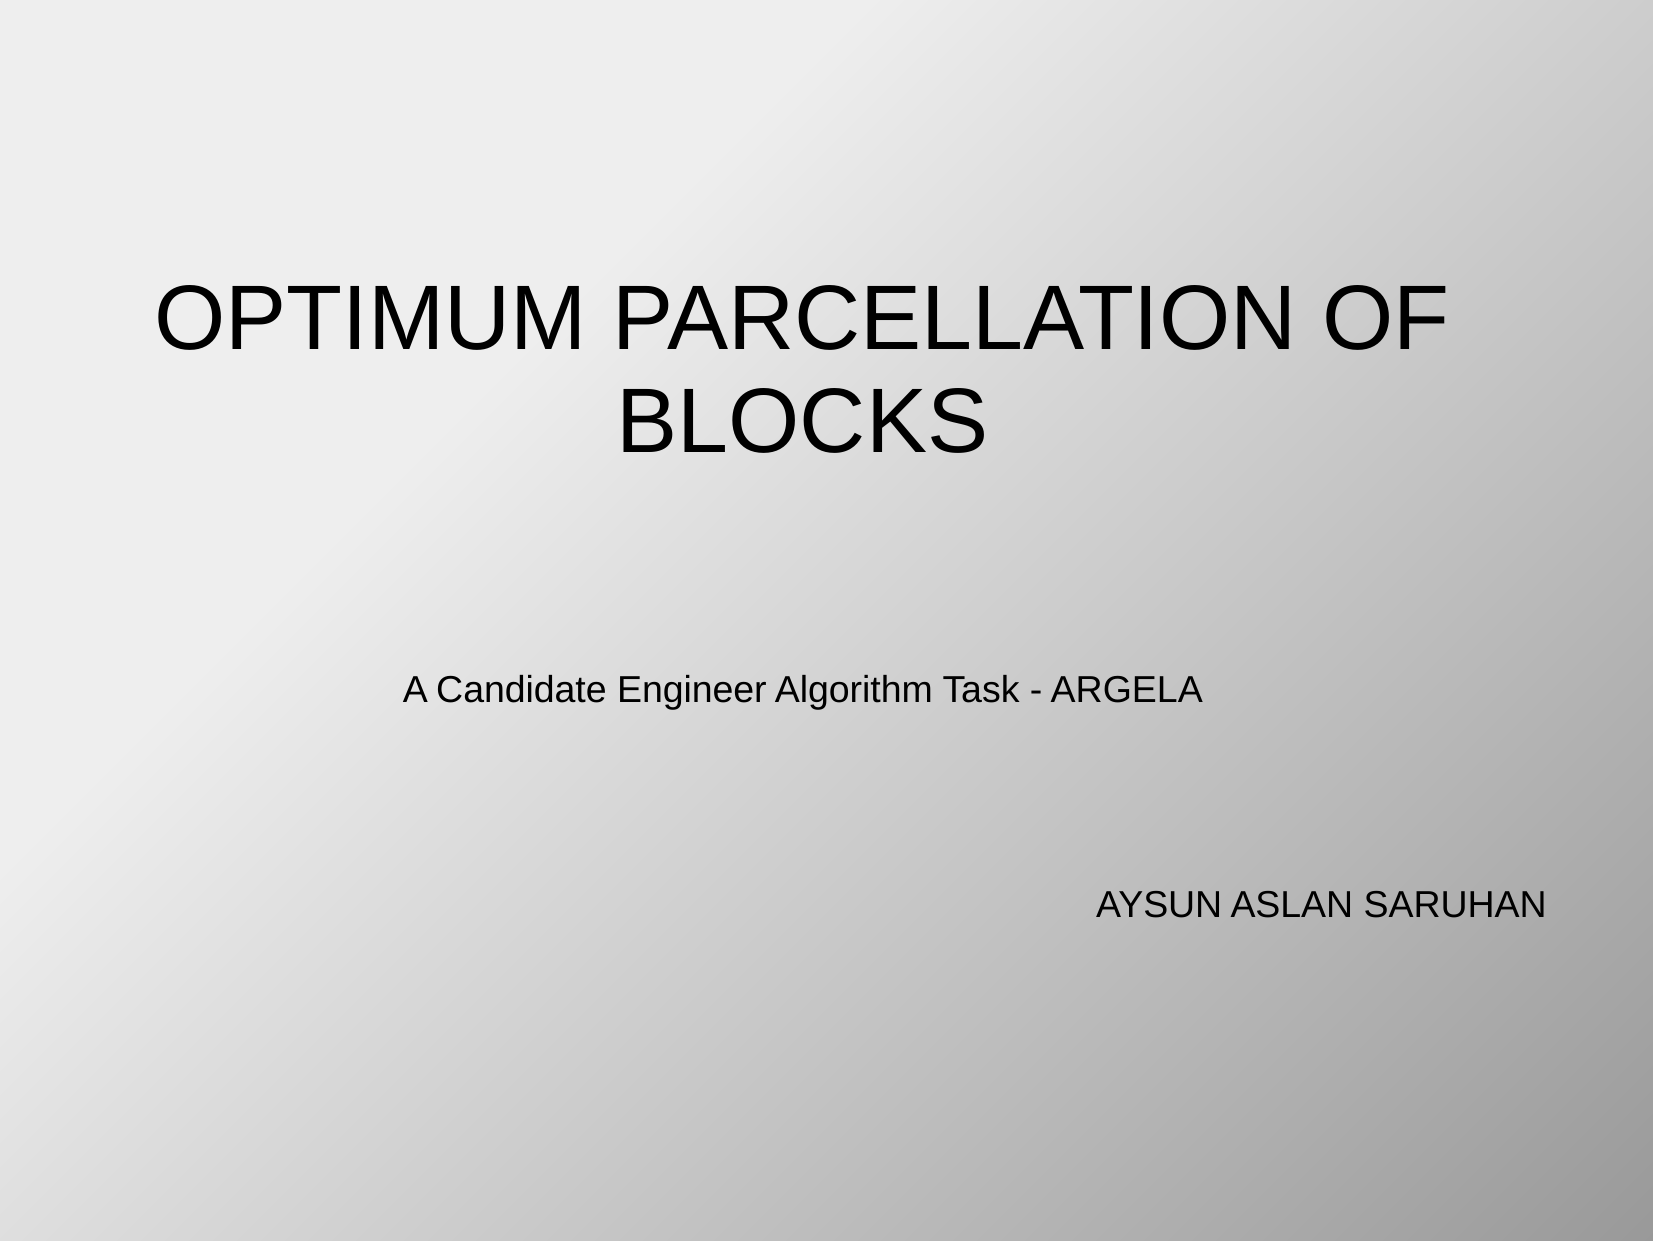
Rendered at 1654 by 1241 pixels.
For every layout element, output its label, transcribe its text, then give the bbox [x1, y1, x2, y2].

list A Candidate Engineer Algorithm Task - ARGELA AYSUN ASLAN SARUHAN [58, 580, 1547, 1064]
title OPTIMUM PARCELLATION OF BLOCKS [58, 265, 1547, 473]
